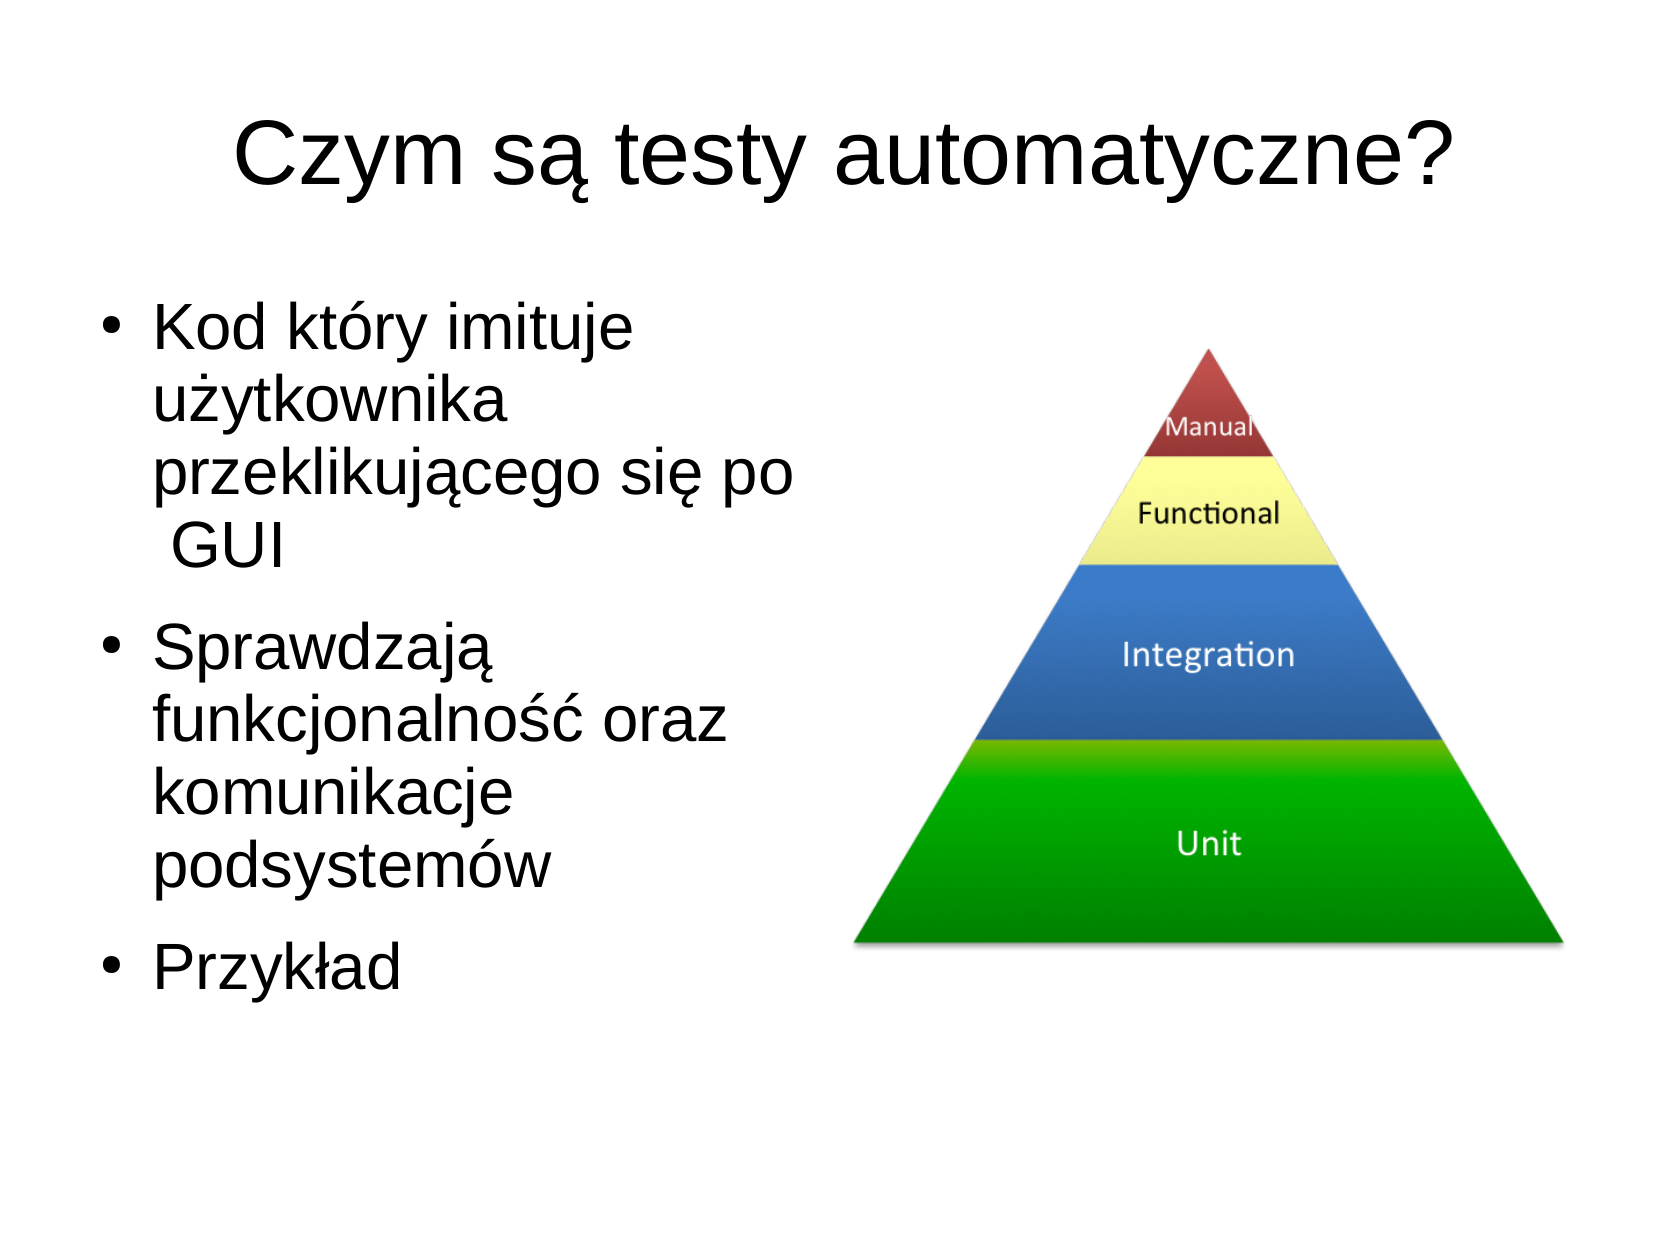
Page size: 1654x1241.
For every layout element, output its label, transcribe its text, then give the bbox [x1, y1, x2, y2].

picture [845, 345, 1572, 955]
list Kod który imituje użytkownika przeklikującego się po GUI Sprawdzają funkcjonalność oraz komunikacje podsystemów Przykład [82, 290, 809, 1010]
title Czym są testy automatyczne? [82, 49, 1571, 257]
